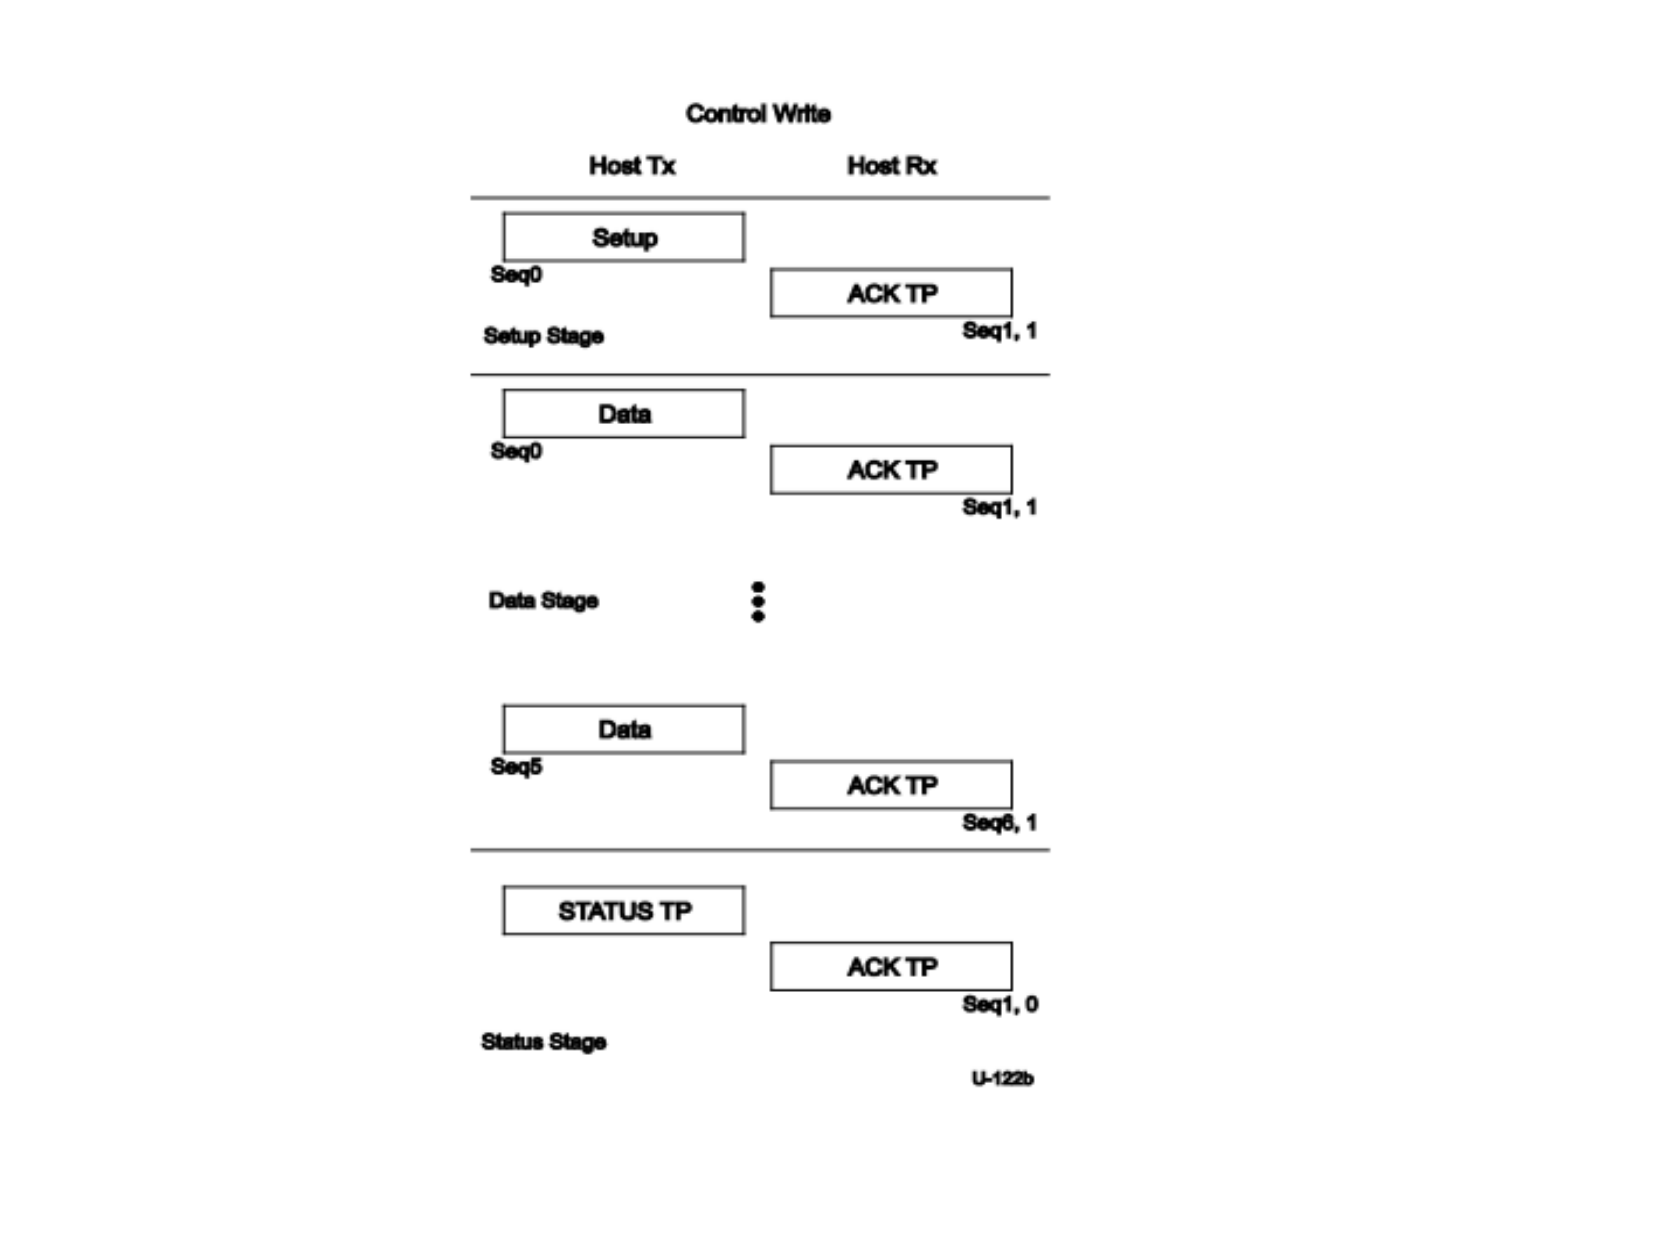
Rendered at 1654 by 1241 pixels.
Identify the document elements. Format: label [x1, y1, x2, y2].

picture [324, 88, 1182, 1109]
